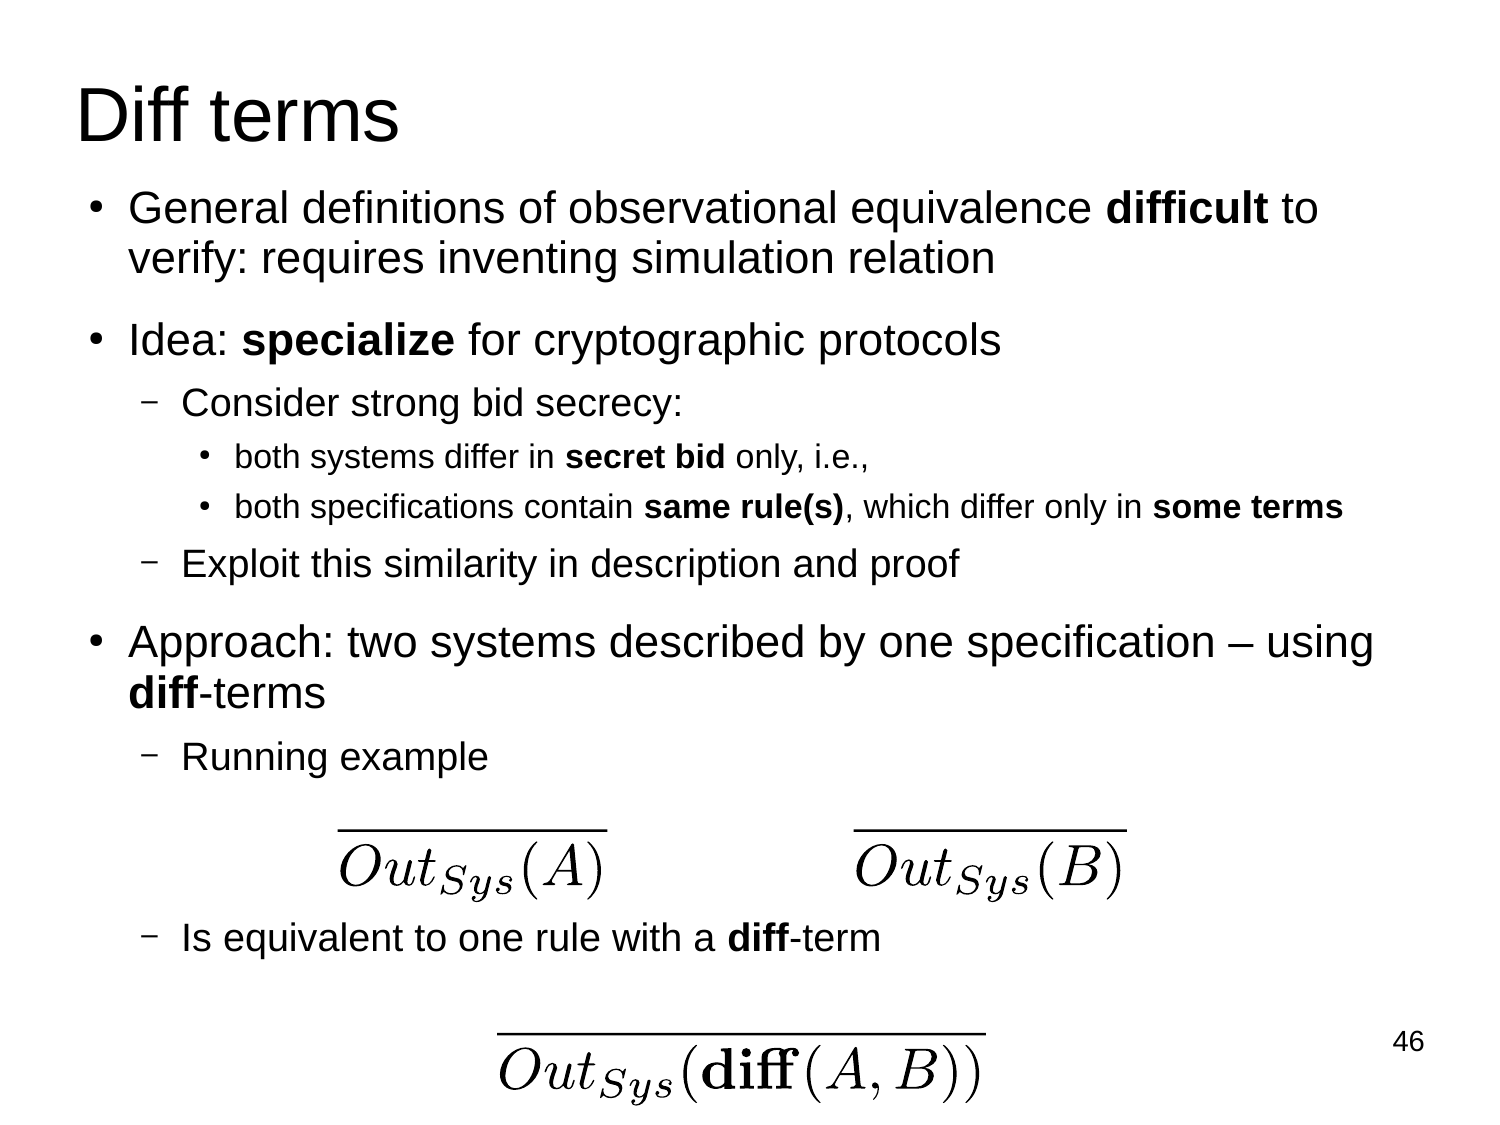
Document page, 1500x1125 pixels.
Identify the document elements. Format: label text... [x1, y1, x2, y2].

text_box [337, 829, 1127, 903]
title Diff terms [75, 44, 1425, 182]
text_box [497, 1032, 986, 1106]
list General definitions of observational equivalence difficult to verify: requires inventing simulation relation Idea: specialize for cryptographic protocols Consider strong bid secrecy: both systems differ in secret bid only, i.e., both specifications contain same rule(s), which differ only in some terms Exploit this similarity in description and proof Approach: two systems described by one specification – using diff-terms Running example Is equivalent to one rule with a diff-term [75, 182, 1425, 966]
